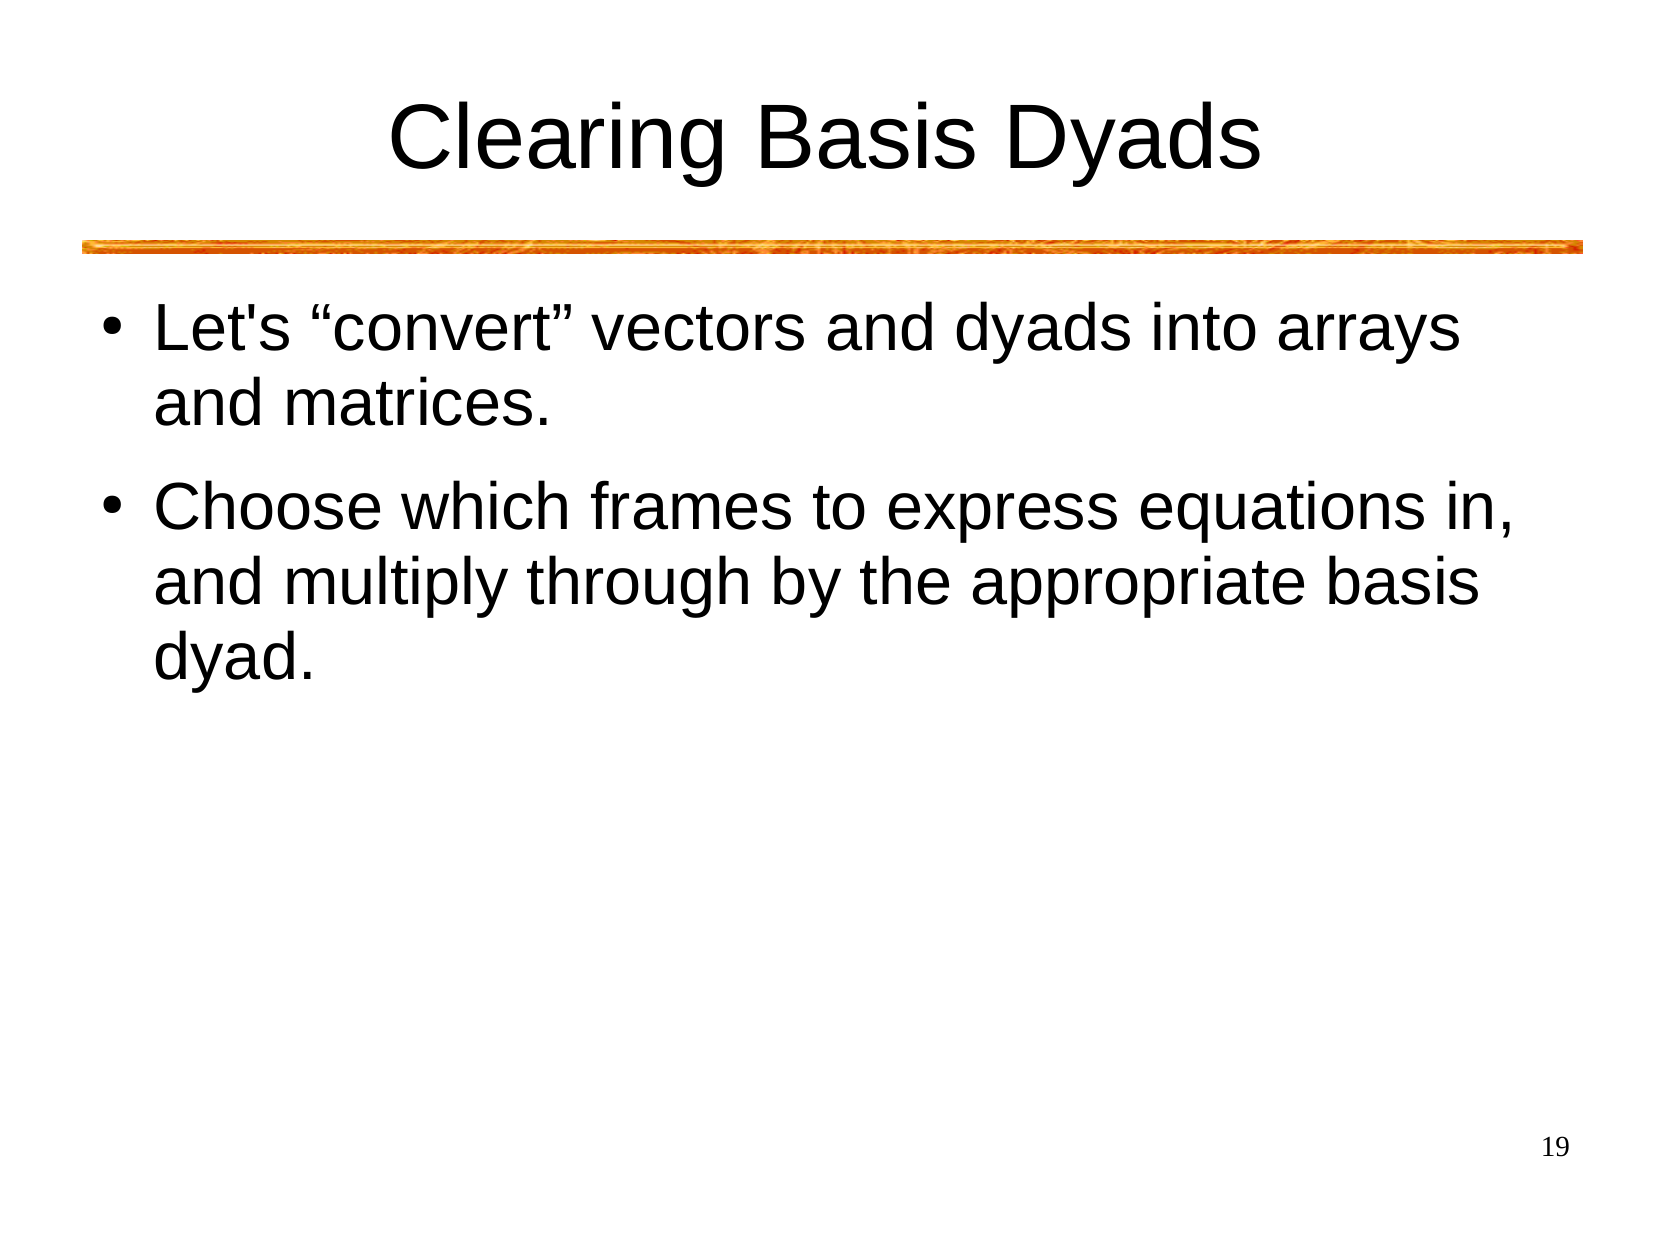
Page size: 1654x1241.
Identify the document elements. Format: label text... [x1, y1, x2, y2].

list Let's “convert” vectors and dyads into arrays and matrices. Choose which frames to express equations in, and multiply through by the appropriate basis dyad. [82, 290, 1571, 1109]
picture [82, 240, 1583, 254]
title Clearing Basis Dyads [82, 49, 1571, 226]
